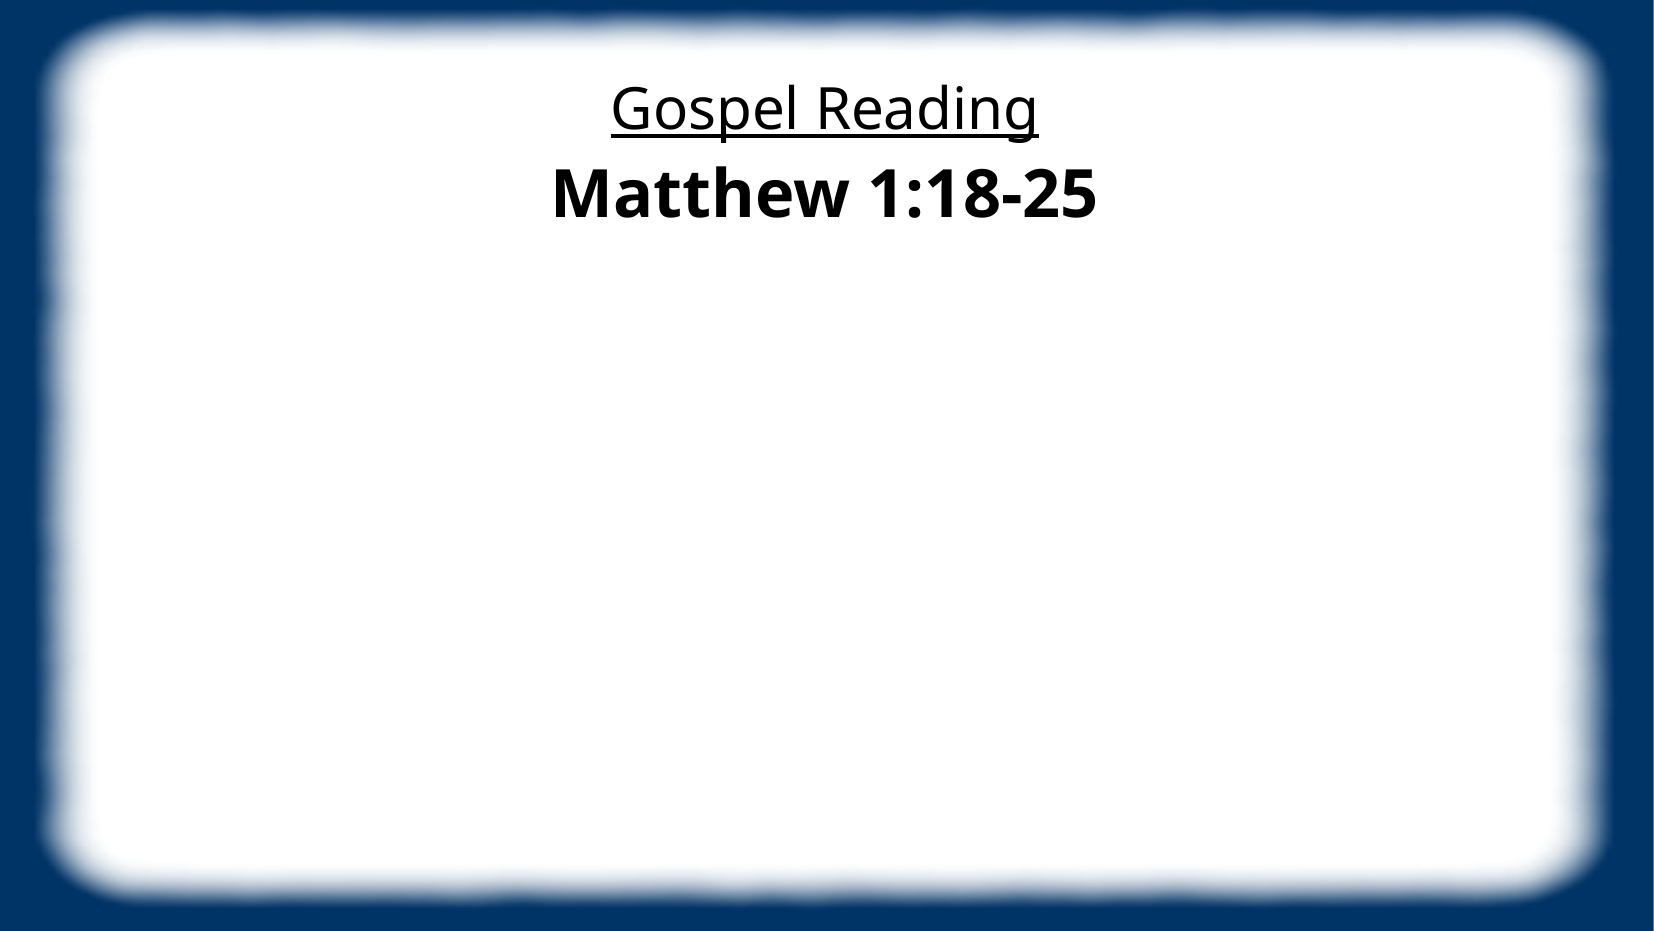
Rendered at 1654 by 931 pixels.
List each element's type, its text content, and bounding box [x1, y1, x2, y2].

text_box Gospel Reading Matthew 1:18-25 [105, 60, 1546, 241]
picture [0, 0, 1654, 931]
